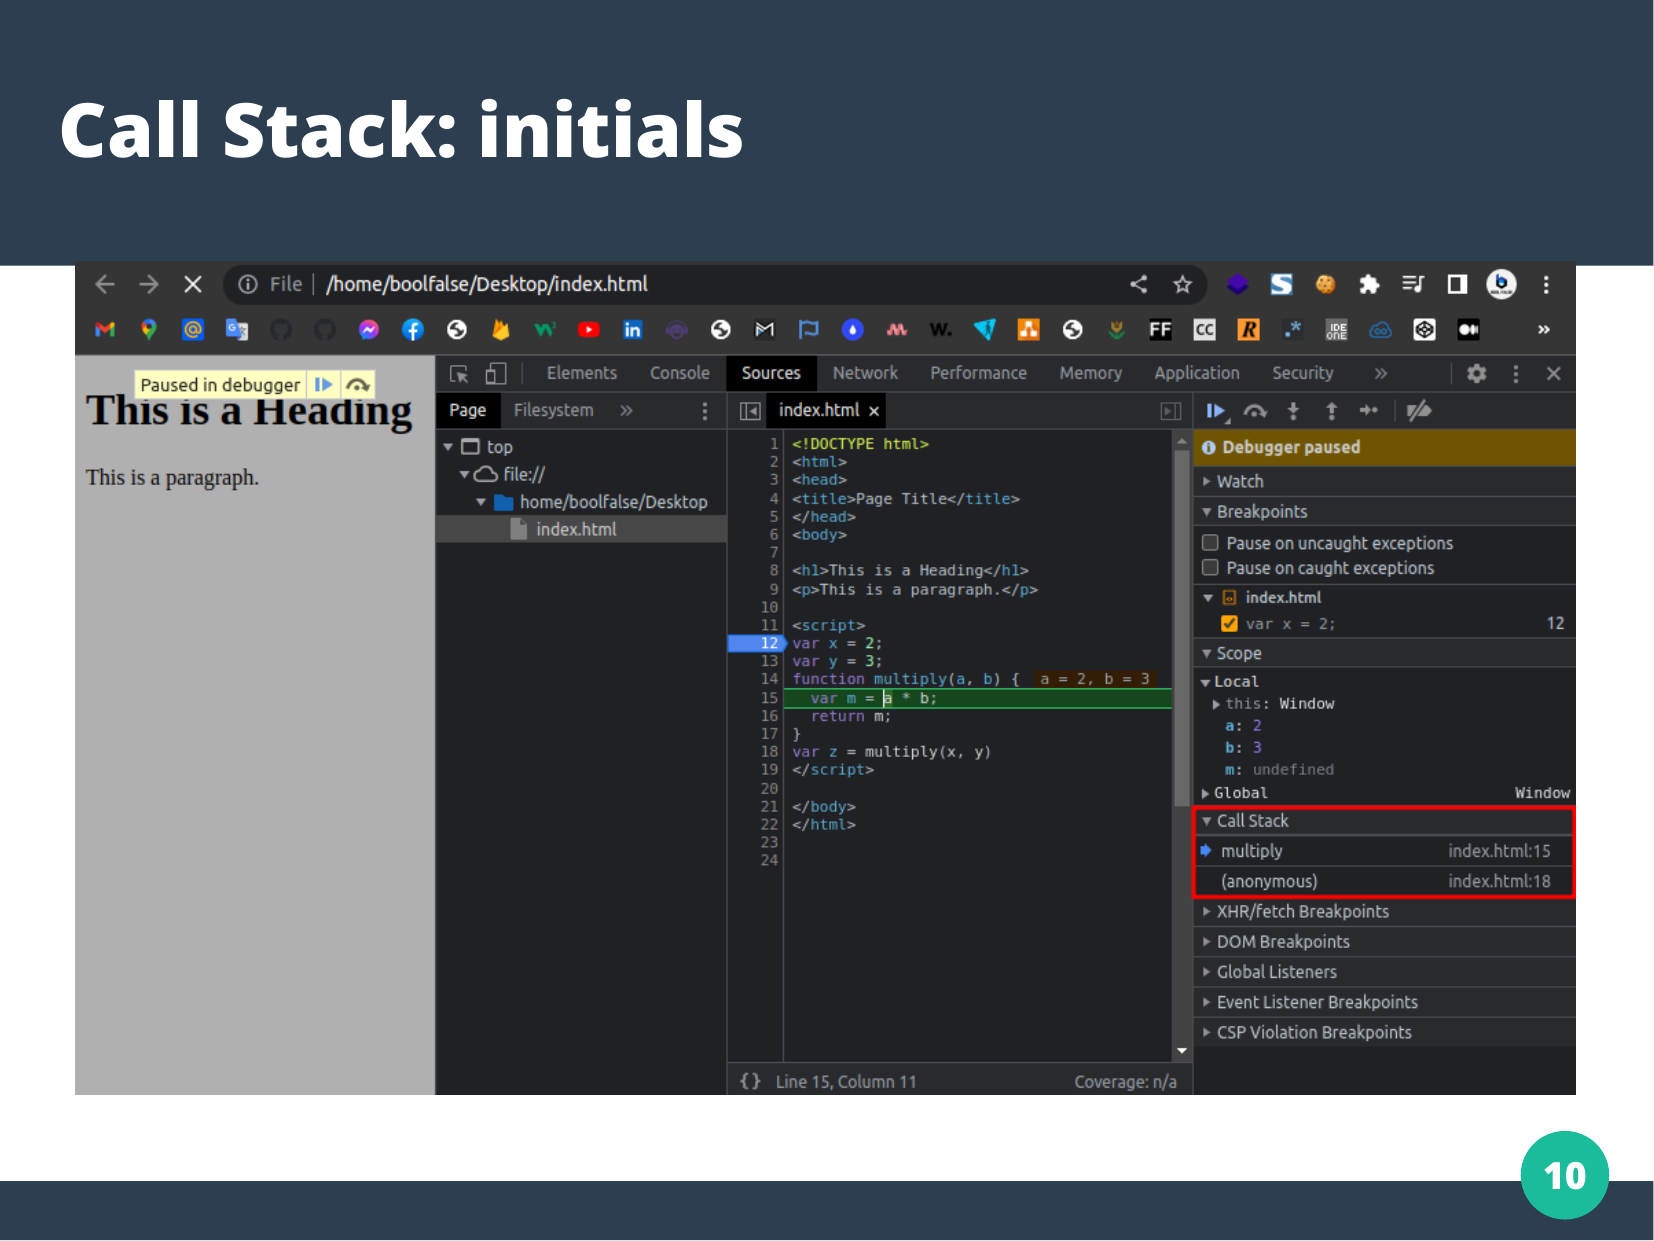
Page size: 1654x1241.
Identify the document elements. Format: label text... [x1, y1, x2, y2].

title Call Stack: initials [59, 49, 1595, 207]
picture [75, 261, 1576, 1096]
